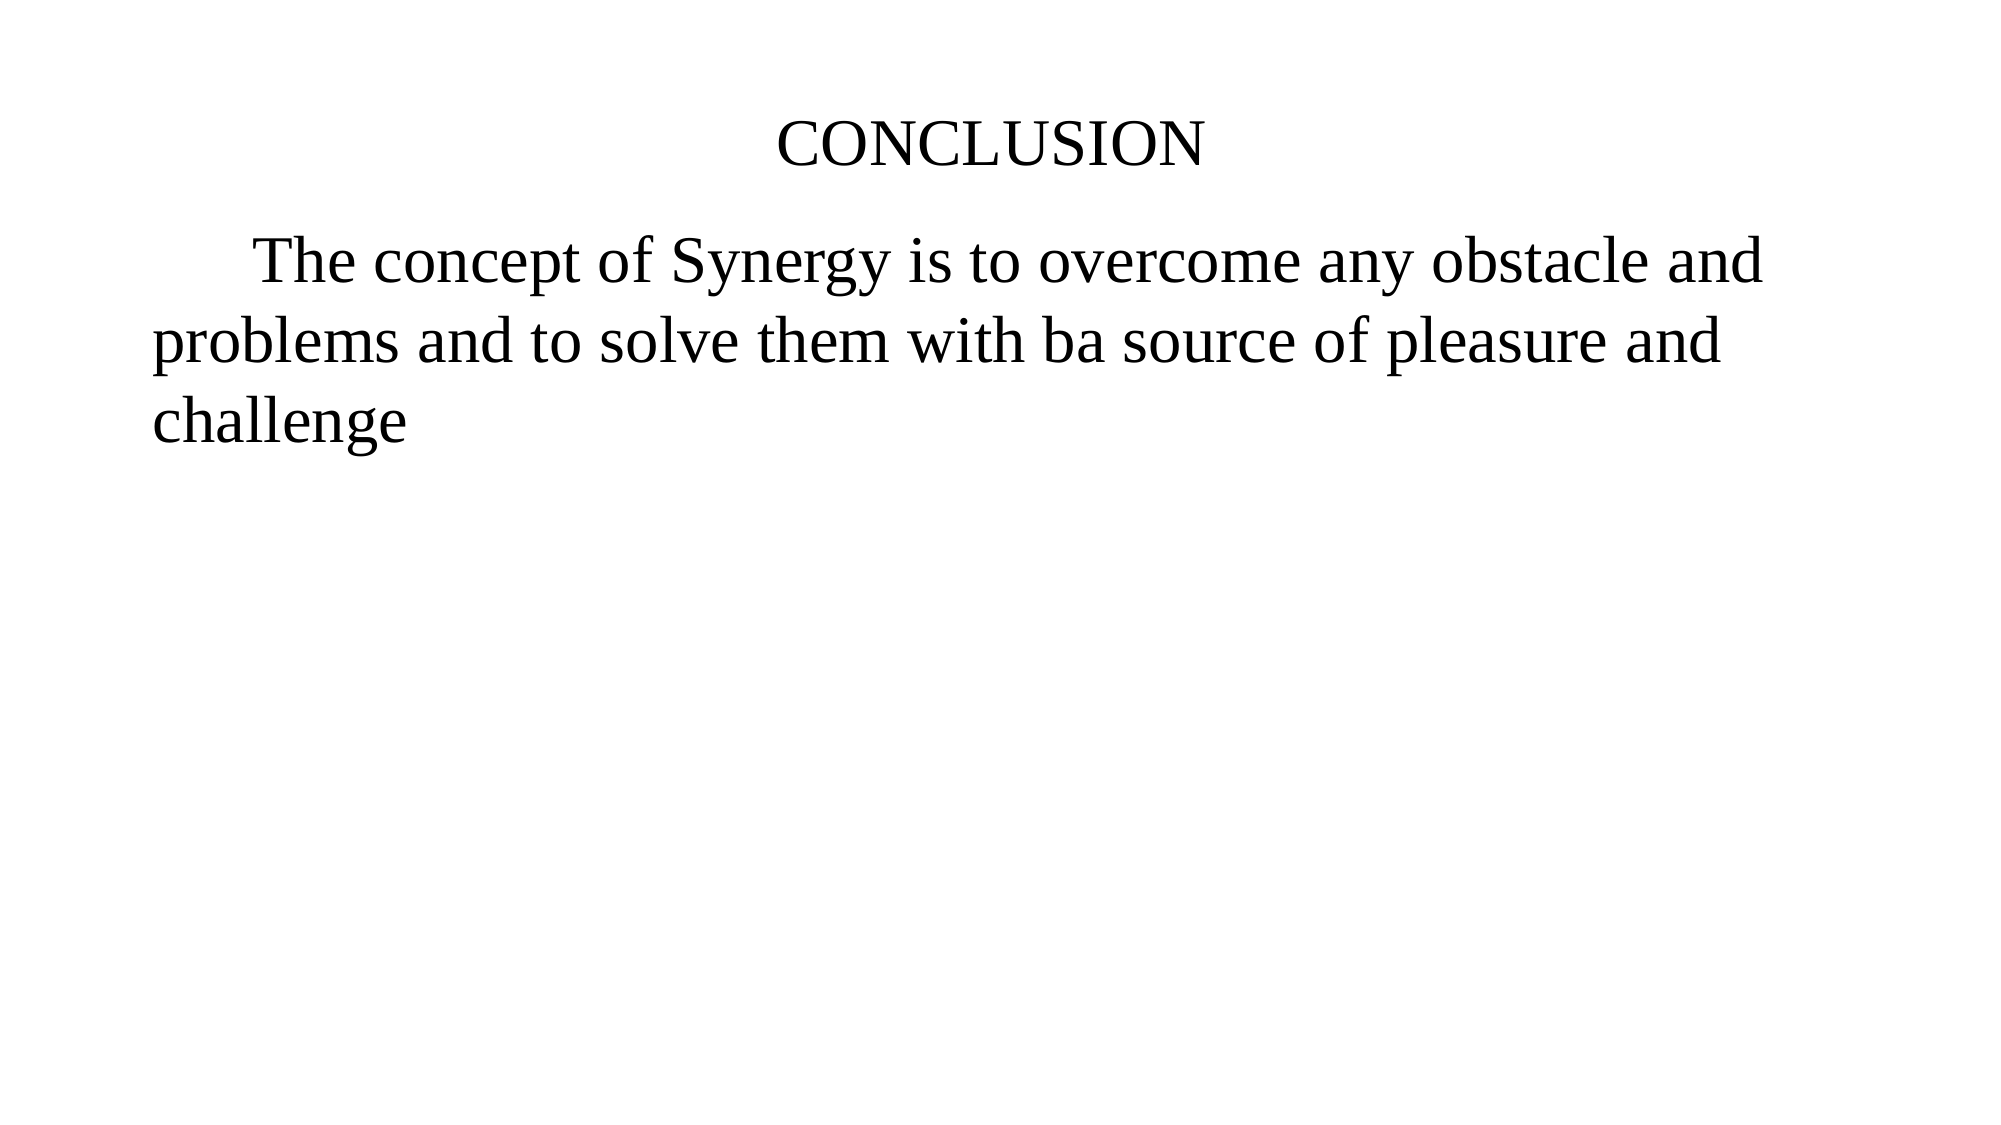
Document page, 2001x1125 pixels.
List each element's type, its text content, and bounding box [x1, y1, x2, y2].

title CONCLUSION [99, 45, 1900, 233]
list The concept of Synergy is to overcome any obstacle and problems and to solve them with ba source of pleasure and challenge [137, 207, 1863, 1014]
